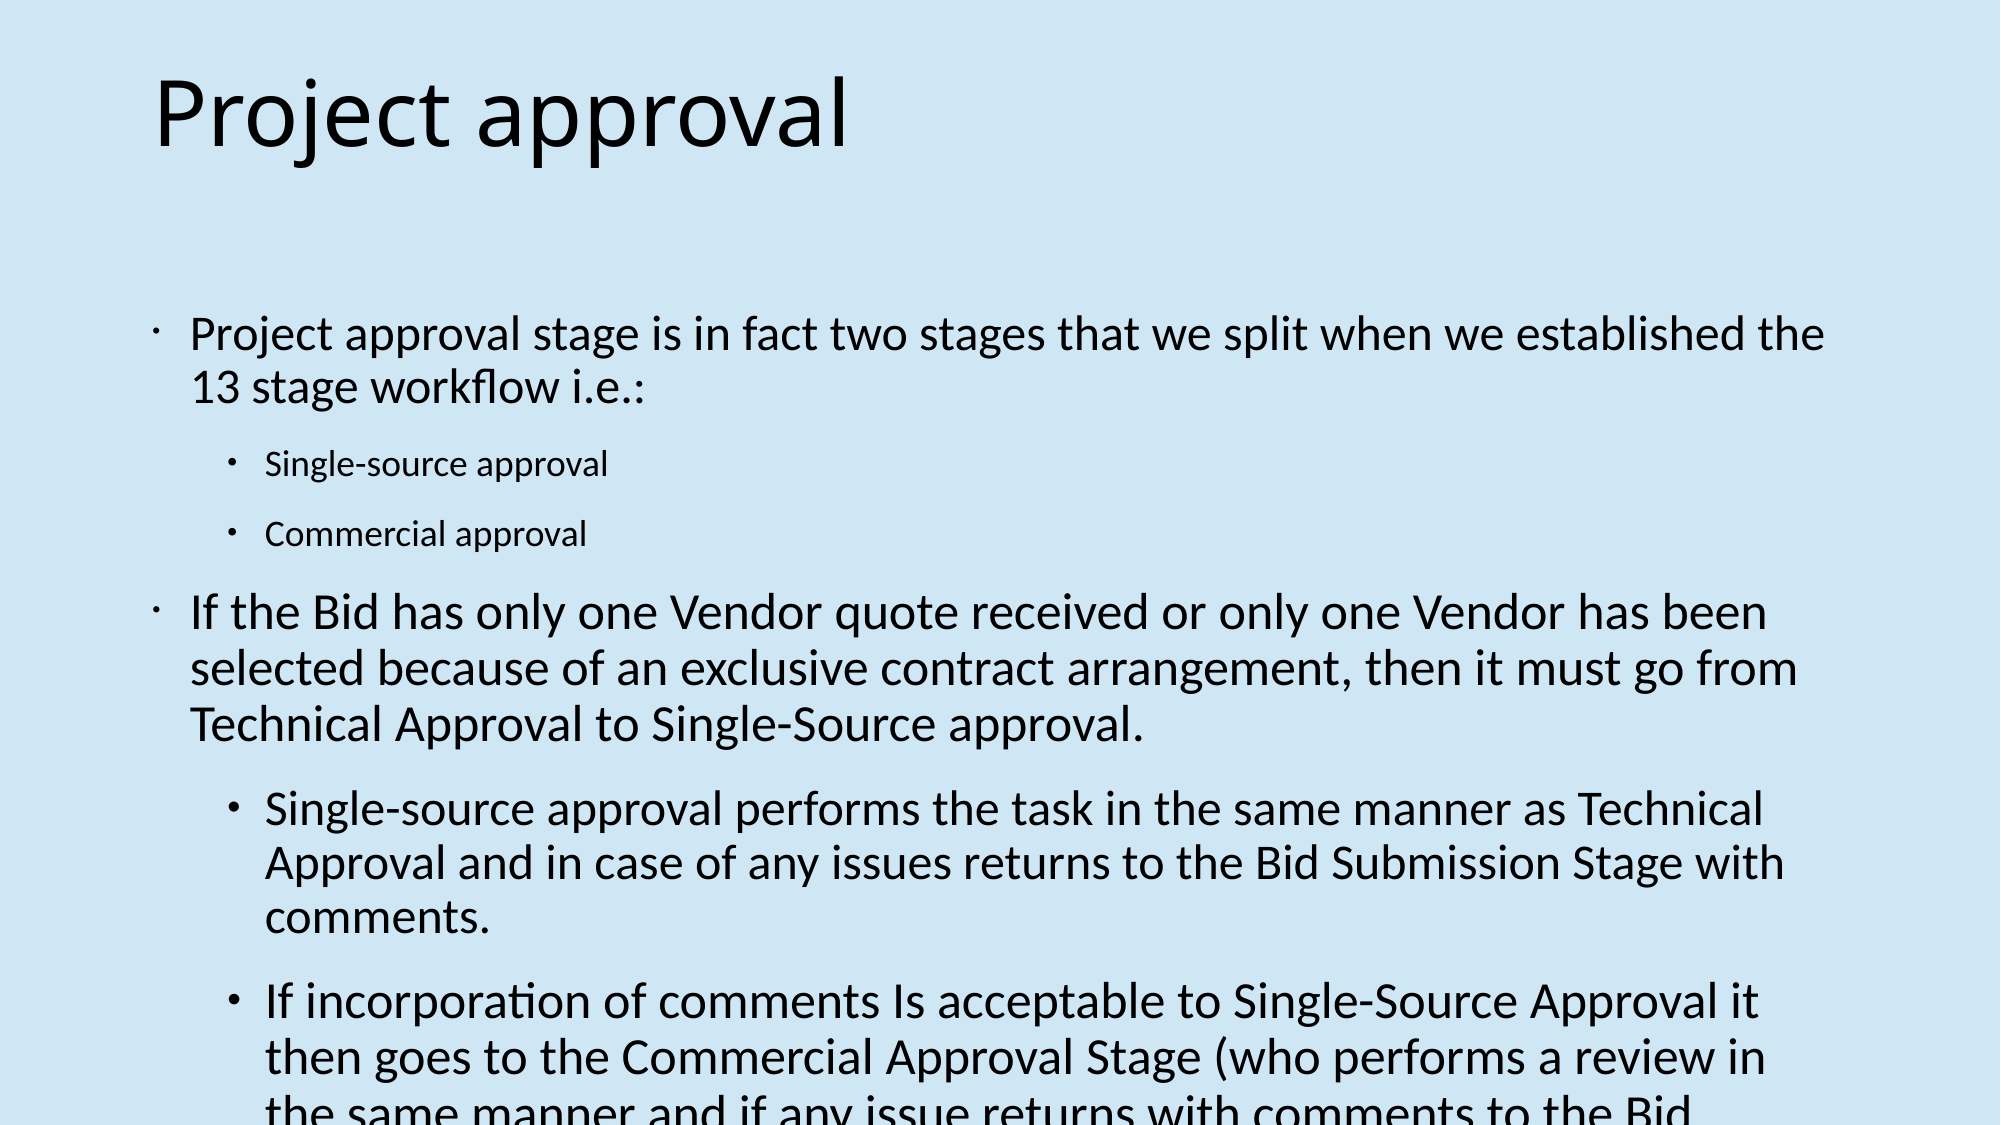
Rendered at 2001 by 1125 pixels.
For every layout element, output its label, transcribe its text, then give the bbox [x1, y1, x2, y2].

list Project approval stage is in fact two stages that we split when we established the 13 stage workflow i.e.: Single-source approval Commercial approval If the Bid has only one Vendor quote received or only one Vendor has been selected because of an exclusive contract arrangement, then it must go from Technical Approval to Single-Source approval. Single-source approval performs the task in the same manner as Technical Approval and in case of any issues returns to the Bid Submission Stage with comments. If incorporation of comments Is acceptable to Single-Source Approval it then goes to the Commercial Approval Stage (who performs a review in the same manner and if any issue returns with comments to the Bid Submission Stage). By the company admin - Automatically generates a form of Bid Analysis summarizing the respective technical approved vendor submissions key data respectively, calculates the values based upon background conversion to USD establishing which is lowest (can be done manually by the user if this is a complicated function) and assigns basis for award and allows for project approval to be initiated Dashboard plus calendar [137, 299, 1863, 1014]
title Project approval [137, 59, 1863, 278]
